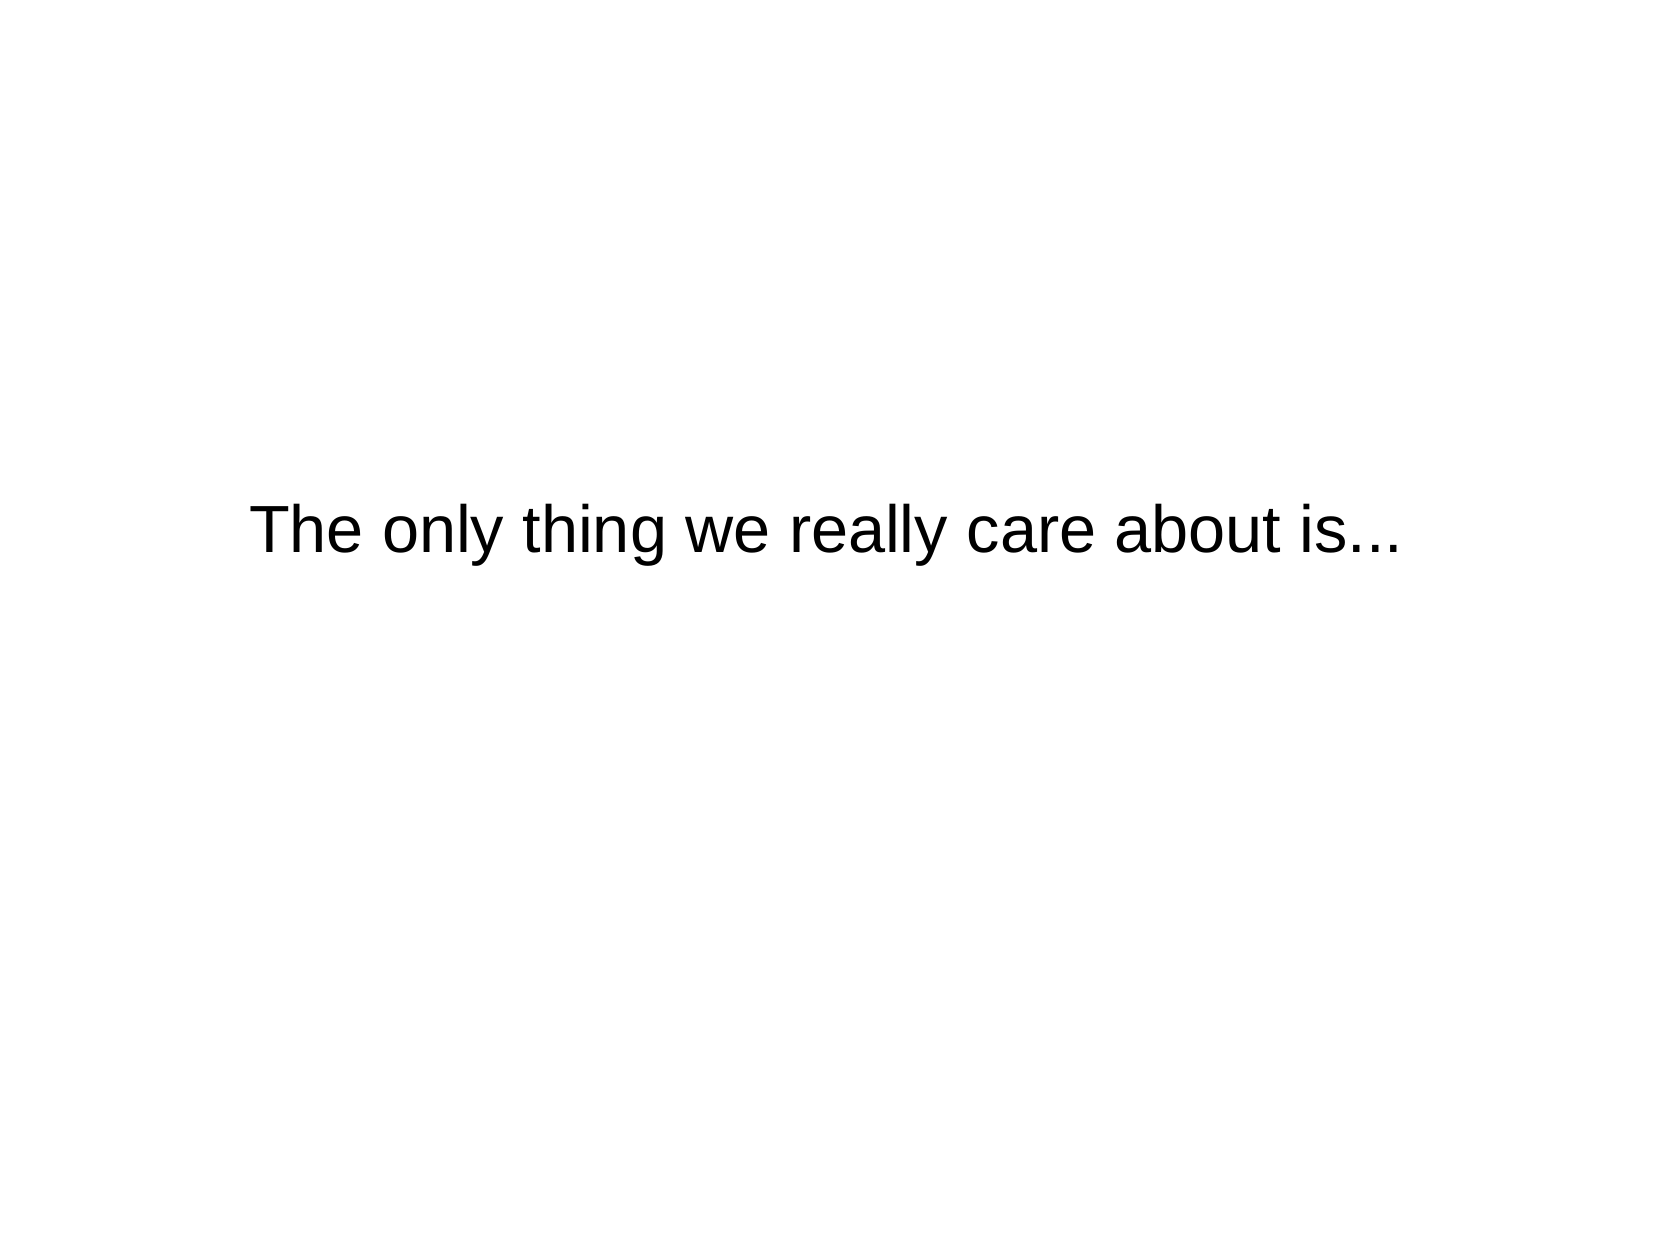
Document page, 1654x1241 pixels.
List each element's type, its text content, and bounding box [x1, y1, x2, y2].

subtitle The only thing we really care about is... [82, 49, 1571, 1010]
